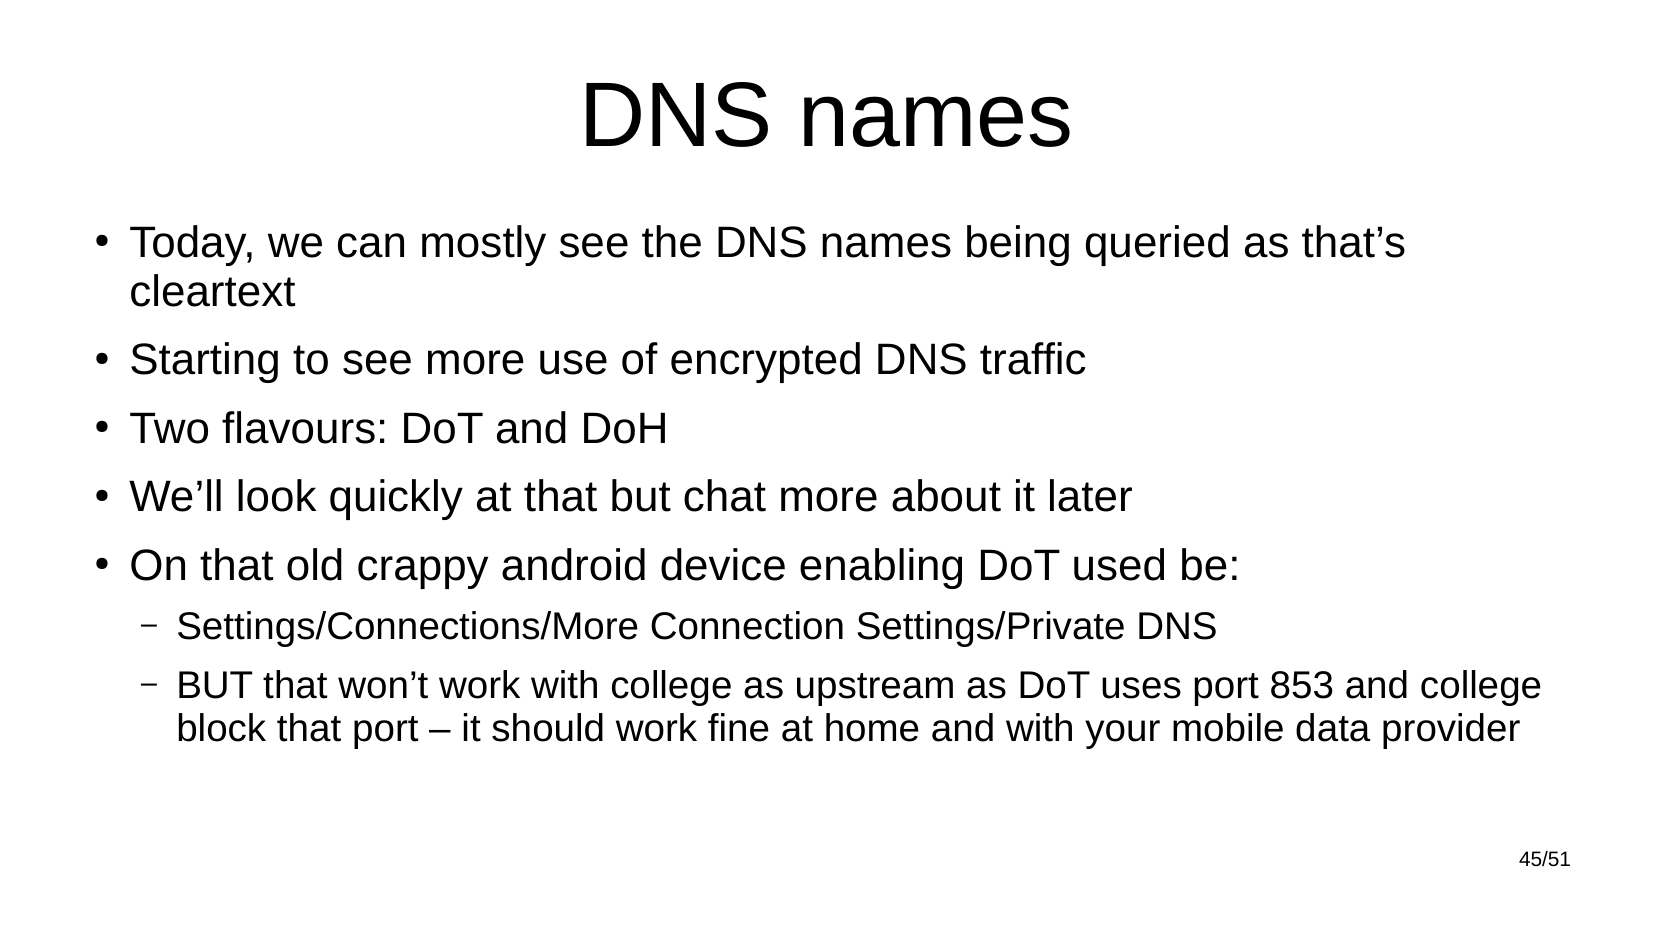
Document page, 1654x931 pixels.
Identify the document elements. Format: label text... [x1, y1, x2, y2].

title DNS names [82, 37, 1571, 193]
list Today, we can mostly see the DNS names being queried as that’s cleartext Starting to see more use of encrypted DNS traffic Two flavours: DoT and DoH We’ll look quickly at that but chat more about it later On that old crappy android device enabling DoT used be: Settings/Connections/More Connection Settings/Private DNS BUT that won’t work with college as upstream as DoT uses port 853 and college block that port – it should work fine at home and with your mobile data provider [82, 217, 1571, 758]
